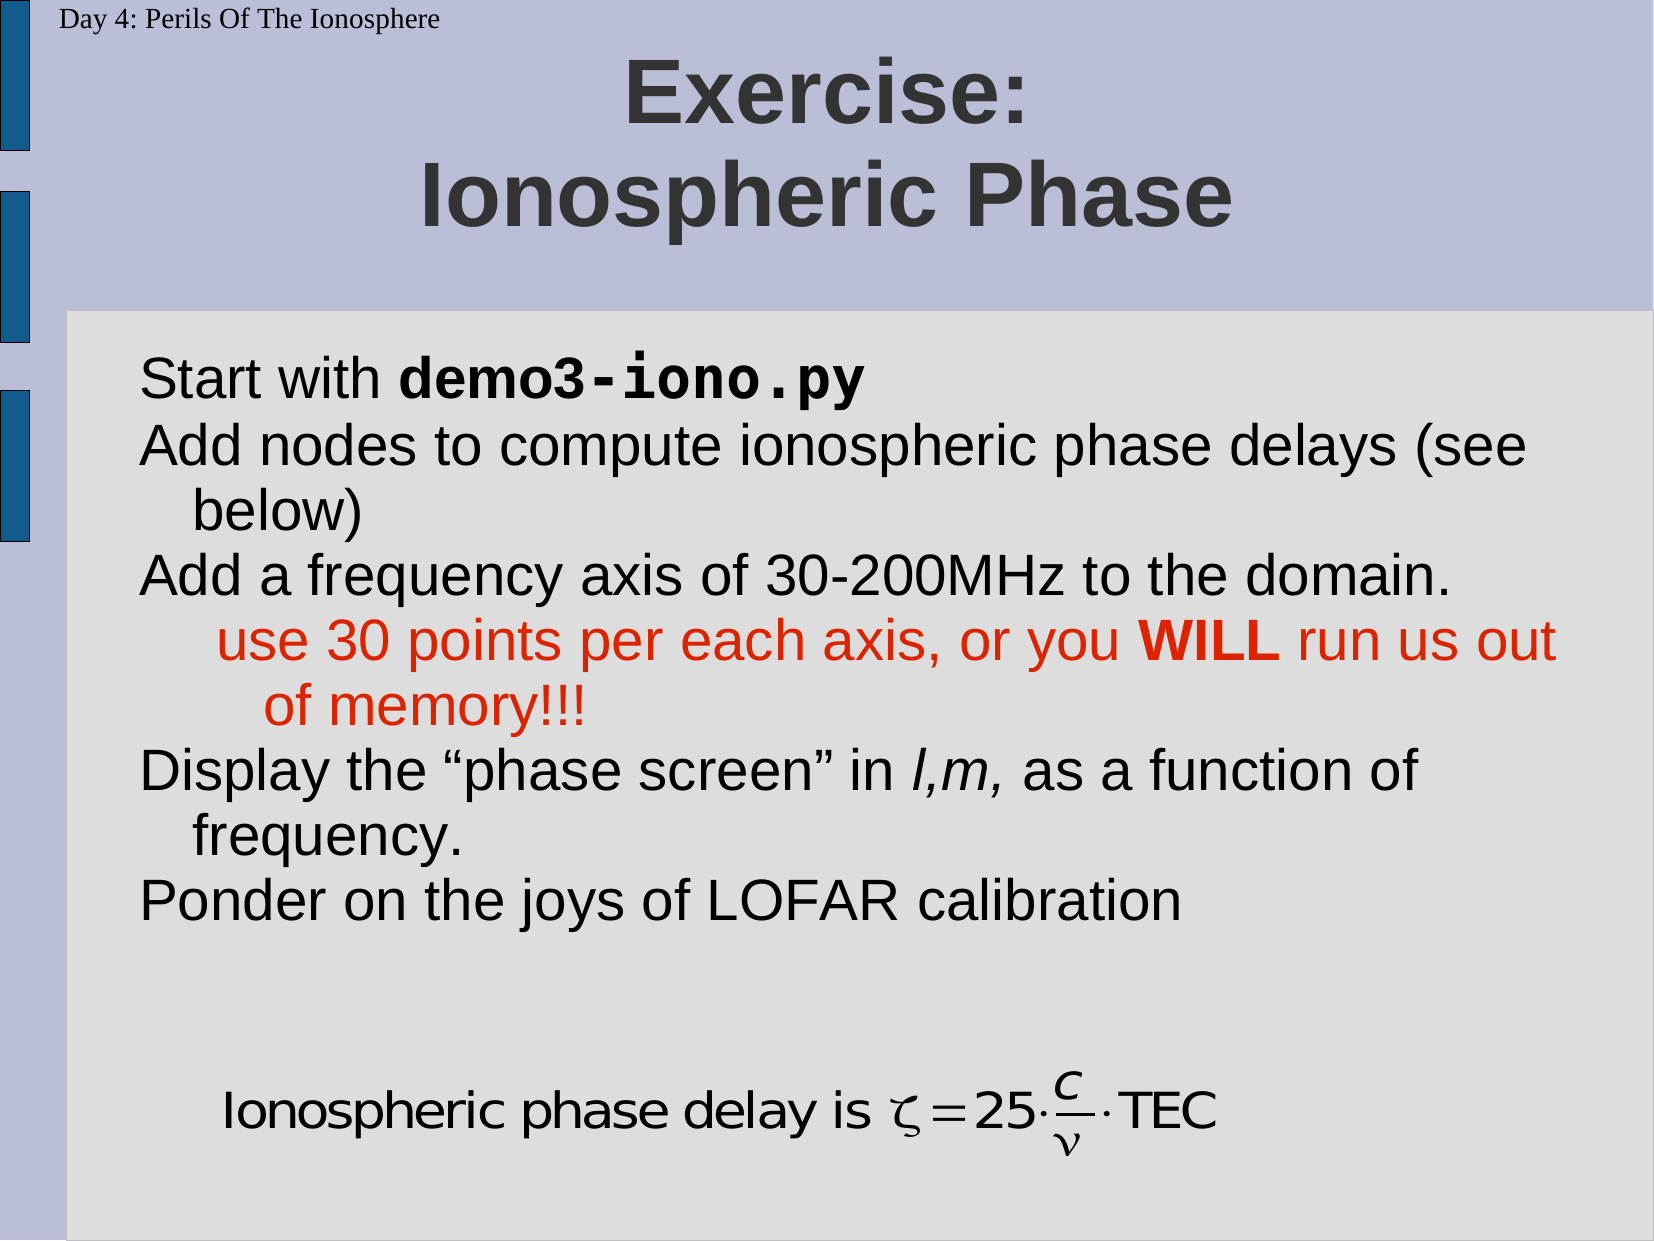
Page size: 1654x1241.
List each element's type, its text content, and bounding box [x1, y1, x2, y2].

list Start with demo3-iono.py Add nodes to compute ionospheric phase delays (see below) Add a frequency axis of 30-200MHz to the domain. use 30 points per each axis, or you WILL run us out of memory!!! Display the “phase screen” in l,m, as a function of frequency. Ponder on the joys of LOFAR calibration [121, 344, 1600, 1047]
title Exercise: Ionospheric Phase [121, 34, 1534, 344]
chart [213, 1052, 1220, 1168]
